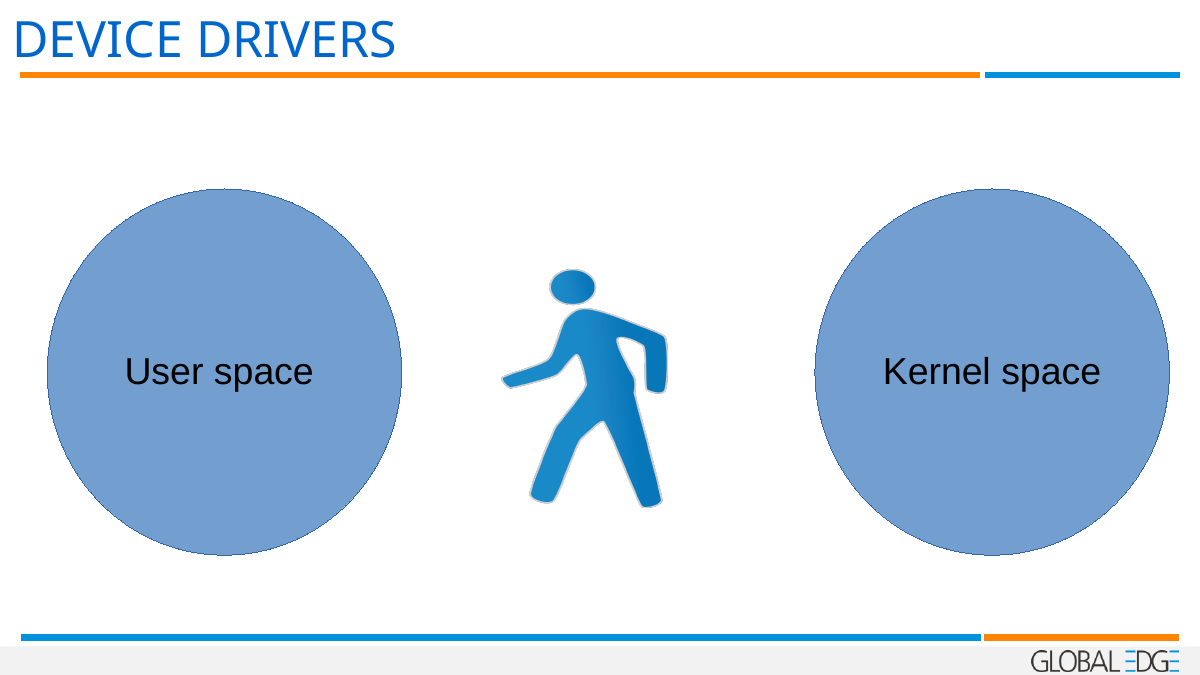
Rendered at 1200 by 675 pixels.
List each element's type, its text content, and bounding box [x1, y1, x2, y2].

text_box Kernel space [814, 188, 1170, 556]
text_box User space [47, 188, 402, 556]
picture [1031, 650, 1179, 672]
picture [501, 269, 668, 508]
title DEVICE DRIVERS [12, 8, 1088, 68]
